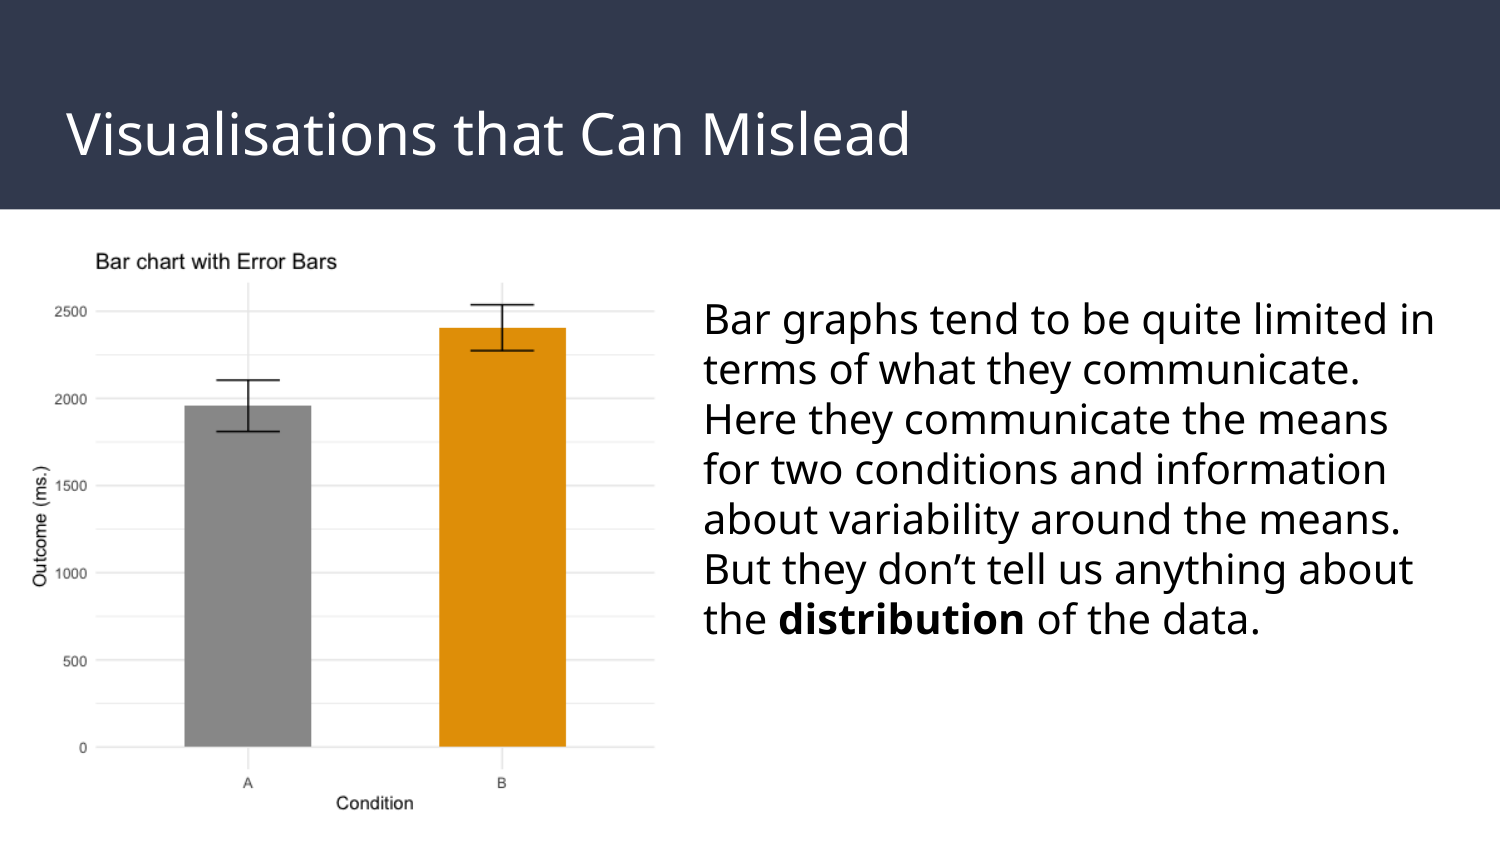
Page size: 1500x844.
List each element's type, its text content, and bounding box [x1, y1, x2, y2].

title Visualisations that Can Mislead [51, 82, 1449, 185]
text_box Bar graphs tend to be quite limited in terms of what they communicate. Here they communicate the means for two conditions and information about variability around the means. But they don’t tell us anything about the distribution of the data. [688, 277, 1460, 808]
picture [24, 244, 664, 822]
